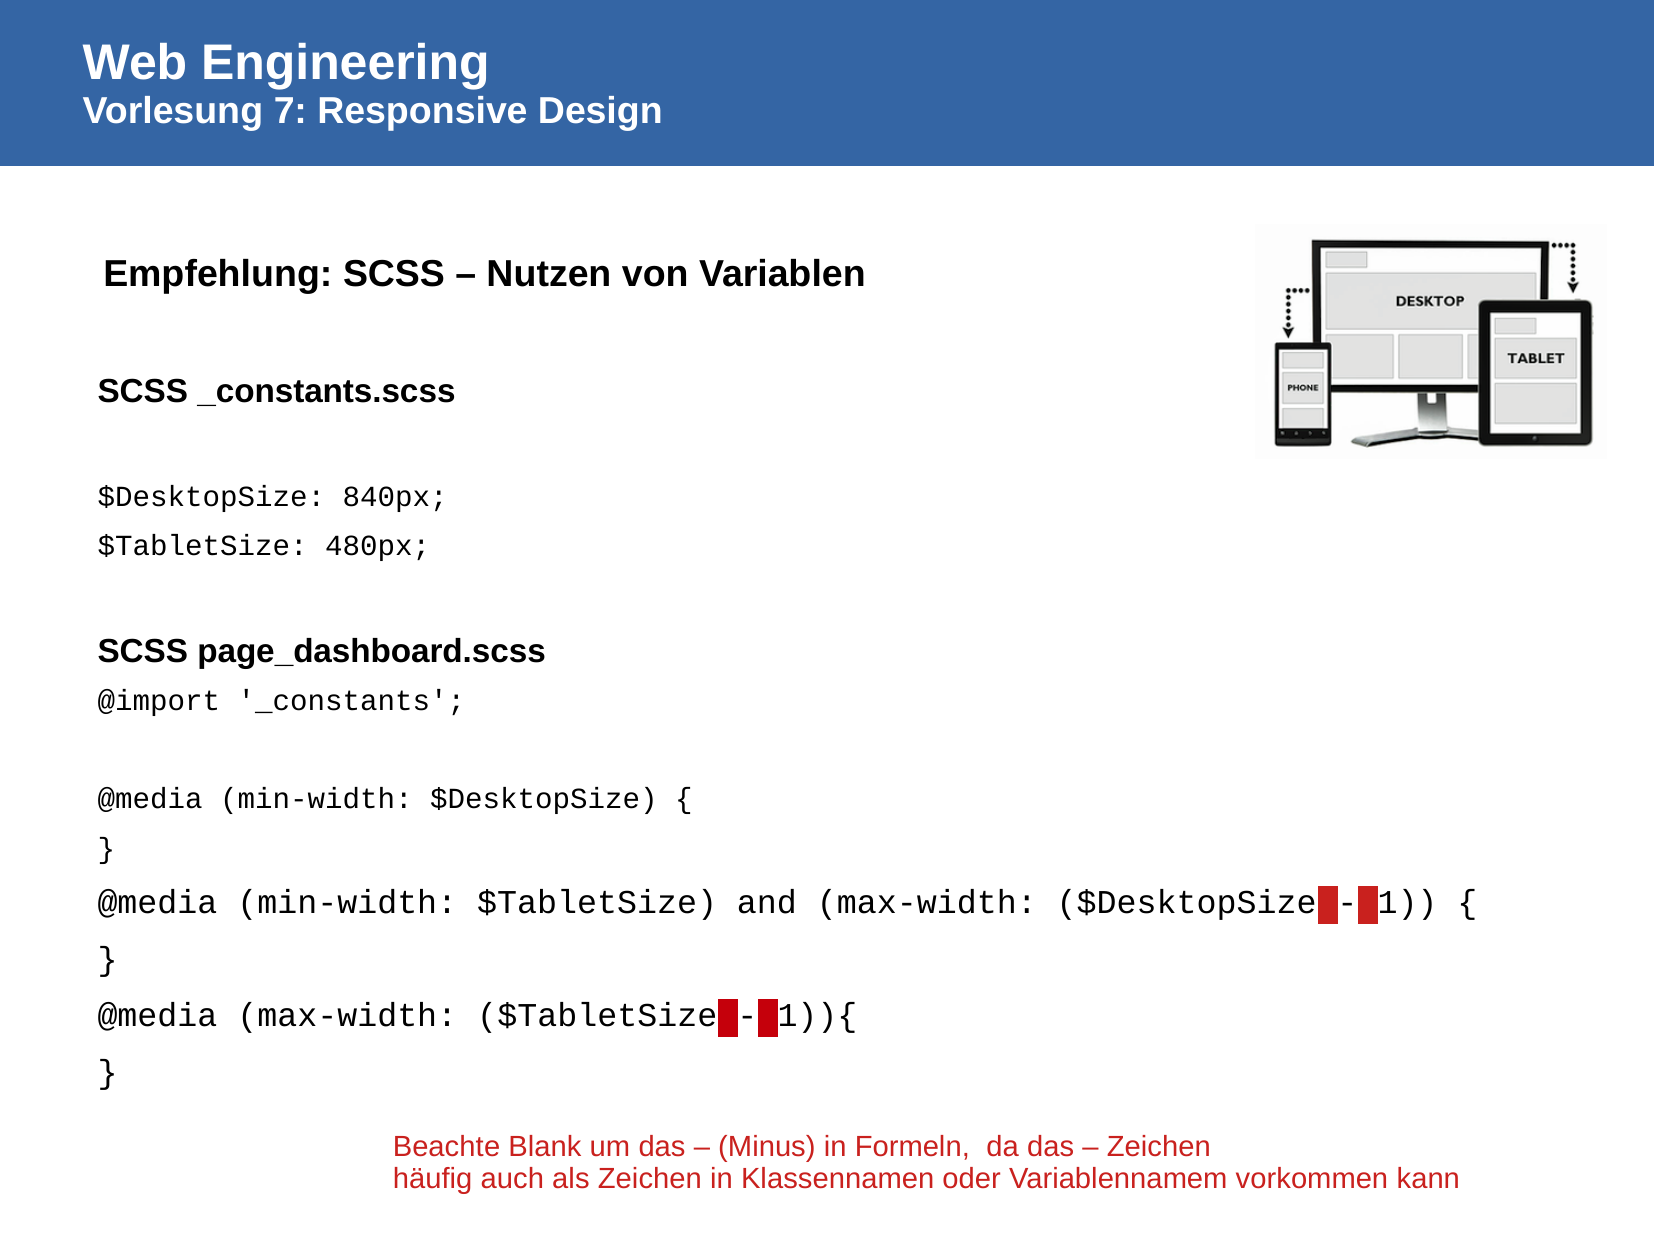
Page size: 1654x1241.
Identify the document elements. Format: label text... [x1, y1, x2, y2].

picture [1255, 221, 1607, 461]
text_box Beachte Blank um das – (Minus) in Formeln, da das – Zeichen häufig auch als Zeichen in Klassennamen oder Variablennamem vorkommen kann [378, 1122, 1654, 1203]
title Web Engineering Vorlesung 7: Responsive Design [82, 0, 1571, 166]
text_box Empfehlung: SCSS – Nutzen von Variablen [88, 224, 1255, 346]
text_box SCSS _constants.scss $DesktopSize: 840px; $TabletSize: 480px; SCSS page_dashboard.scss @import '_constants'; @media (min-width: $DesktopSize) { } @media (min-width: $TabletSize) and (max-width: ($DesktopSize - 1)) { } @media (max-width: ($TabletSize - 1)){ } [82, 346, 1493, 1158]
